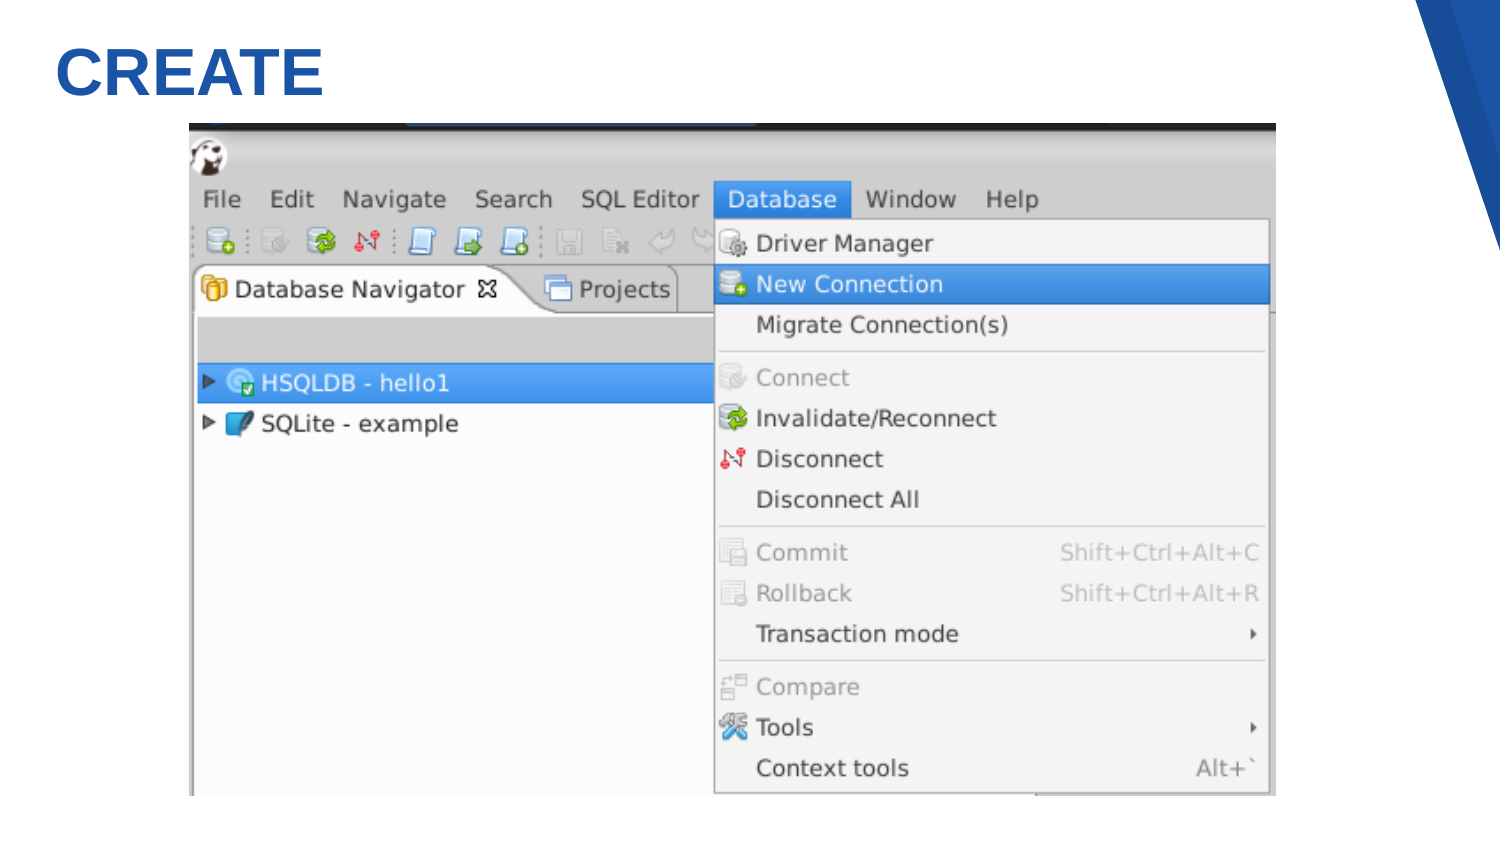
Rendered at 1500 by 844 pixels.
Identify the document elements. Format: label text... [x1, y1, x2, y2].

title CREATE [40, 56, 1231, 124]
picture [189, 123, 1276, 797]
